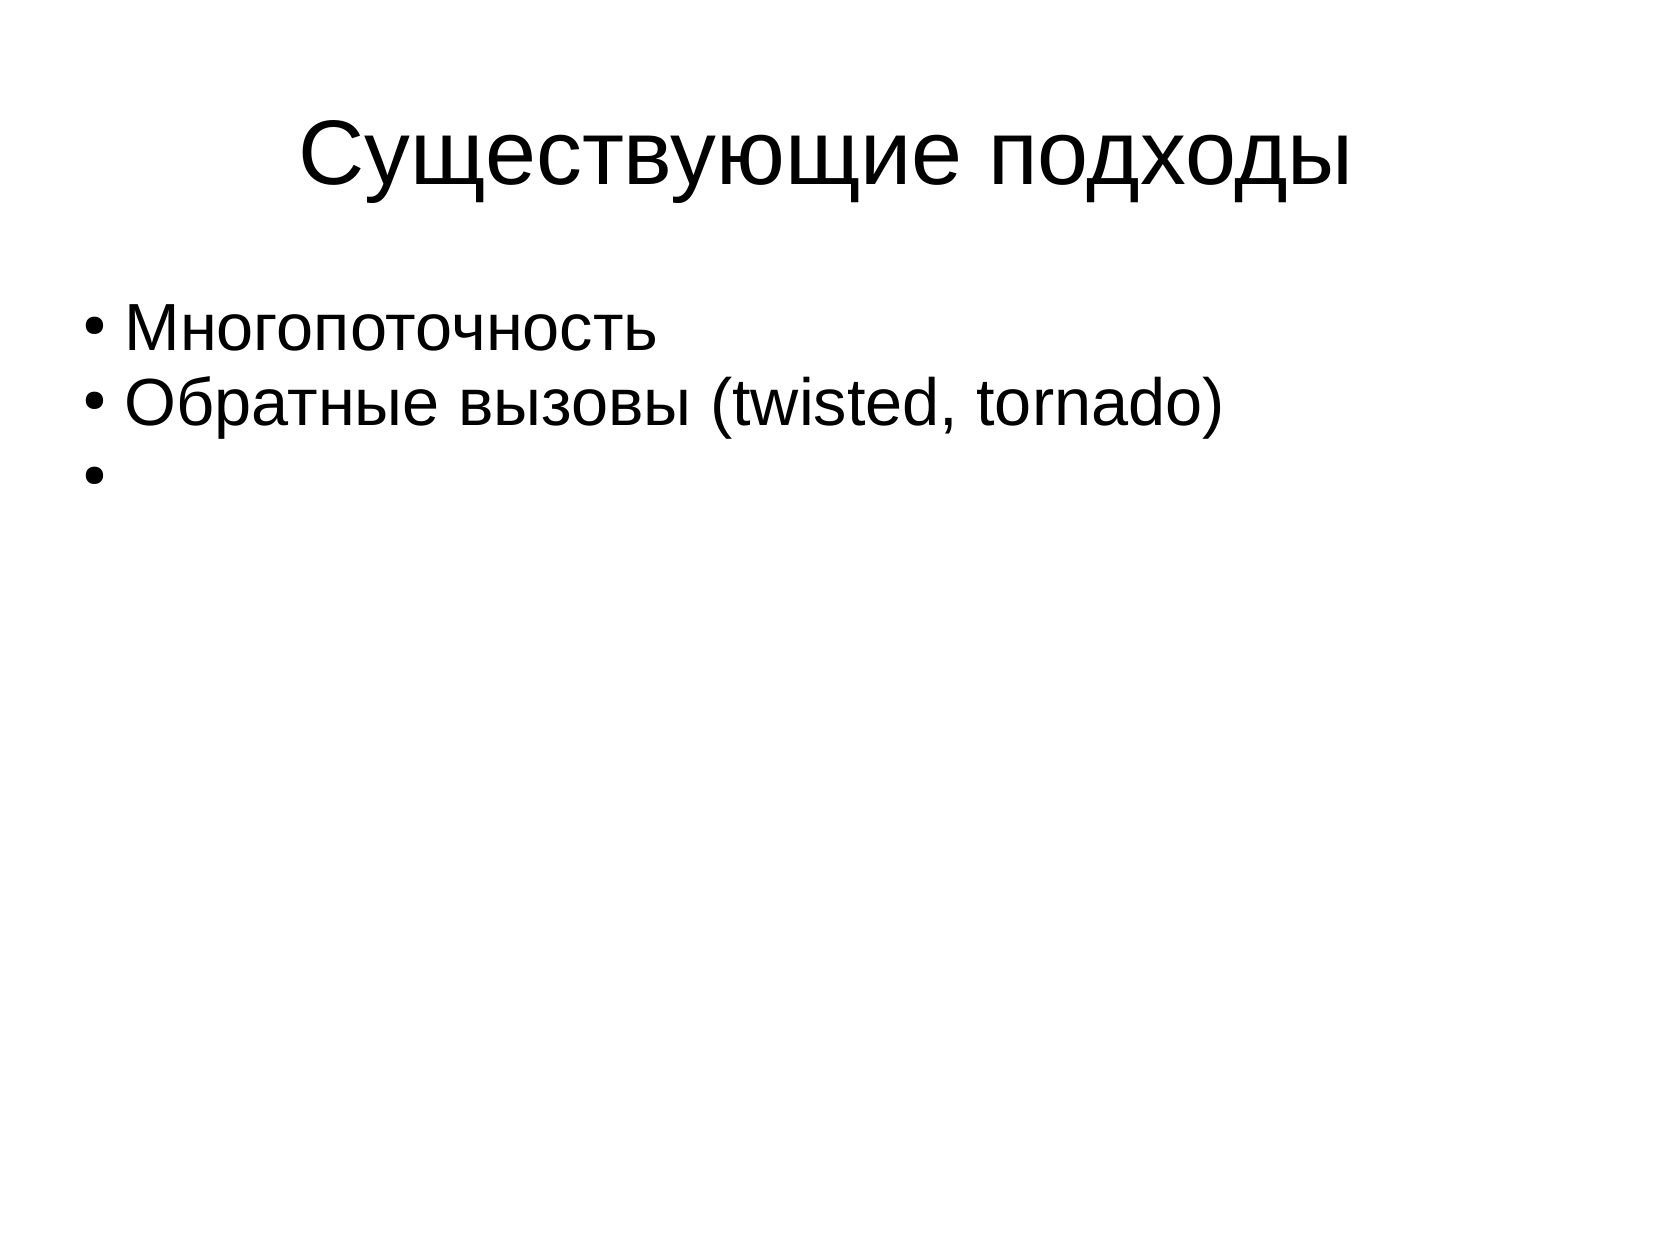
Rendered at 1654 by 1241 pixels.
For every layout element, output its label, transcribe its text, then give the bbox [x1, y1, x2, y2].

subtitle Многопоточность Обратные вызовы (twisted, tornado) [82, 290, 1571, 1010]
title Существующие подходы [82, 49, 1571, 257]
